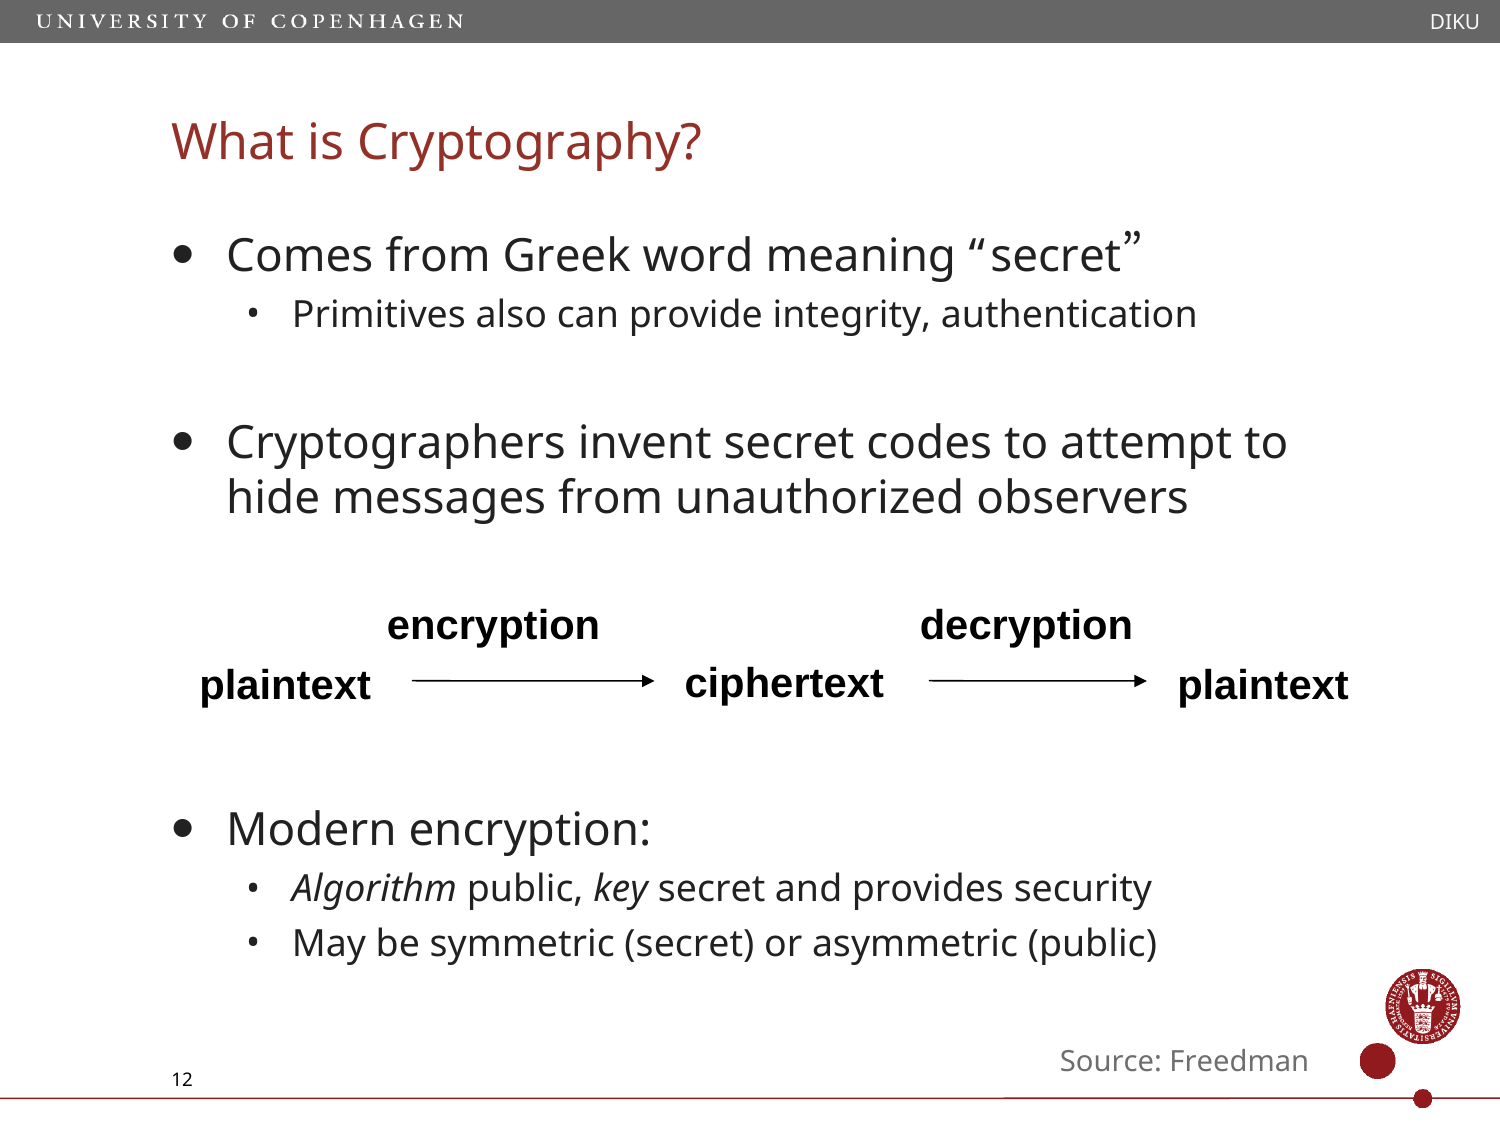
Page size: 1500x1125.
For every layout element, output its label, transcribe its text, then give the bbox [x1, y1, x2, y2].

text_box encryption [372, 590, 669, 656]
text_box DIKU [469, 0, 1495, 43]
text_box Source: Freedman [1045, 1034, 1353, 1086]
text_box What is Cryptography? [171, 75, 1329, 171]
text_box <number> [171, 1067, 522, 1092]
text_box decryption [904, 590, 1173, 656]
text_box ciphertext [669, 647, 915, 714]
text_box plaintext [184, 650, 398, 716]
text_box plaintext [1162, 650, 1376, 716]
text_box Comes from Greek word meaning “secret” Primitives also can provide integrity, authentication Cryptographers invent secret codes to attempt to hide messages from unauthorized observers Modern encryption: Algorithm public, key secret and provides security May be symmetric (secret) or asymmetric (public) [171, 225, 1329, 900]
picture [0, 910, 1500, 1122]
